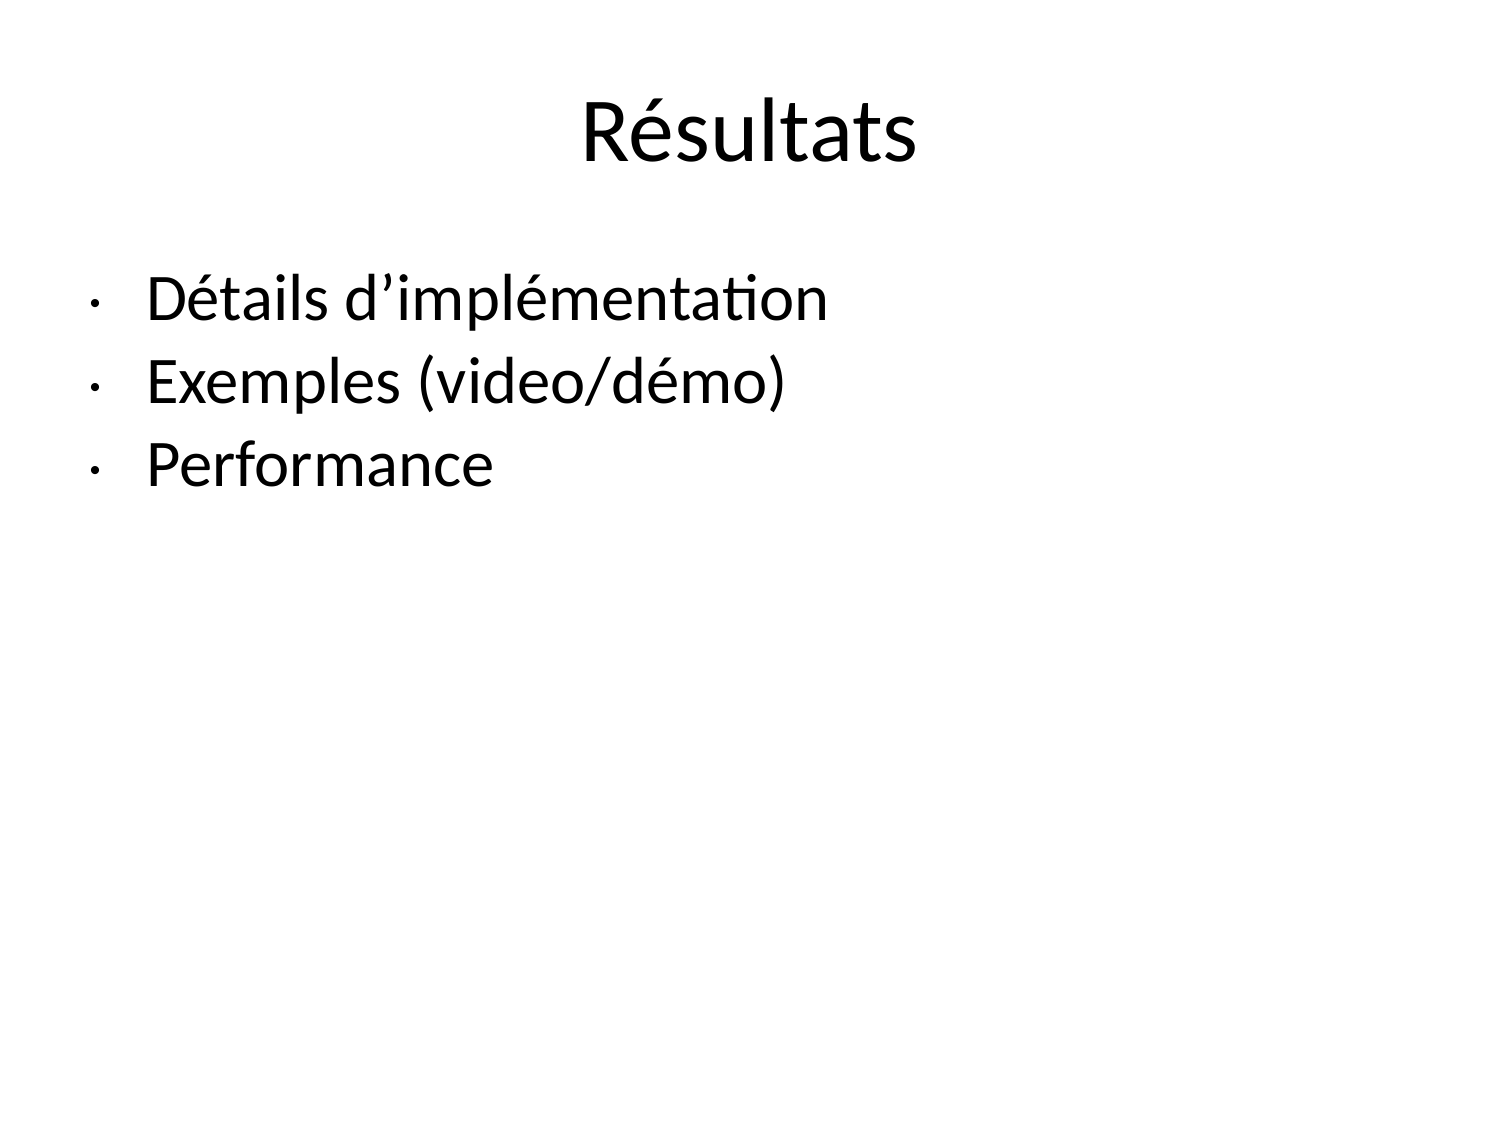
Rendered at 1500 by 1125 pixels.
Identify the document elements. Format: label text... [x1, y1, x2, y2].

text_box Résultats [75, 45, 1426, 233]
text_box Détails d’implémentation Exemples (video/démo) Performance [75, 262, 1426, 1005]
